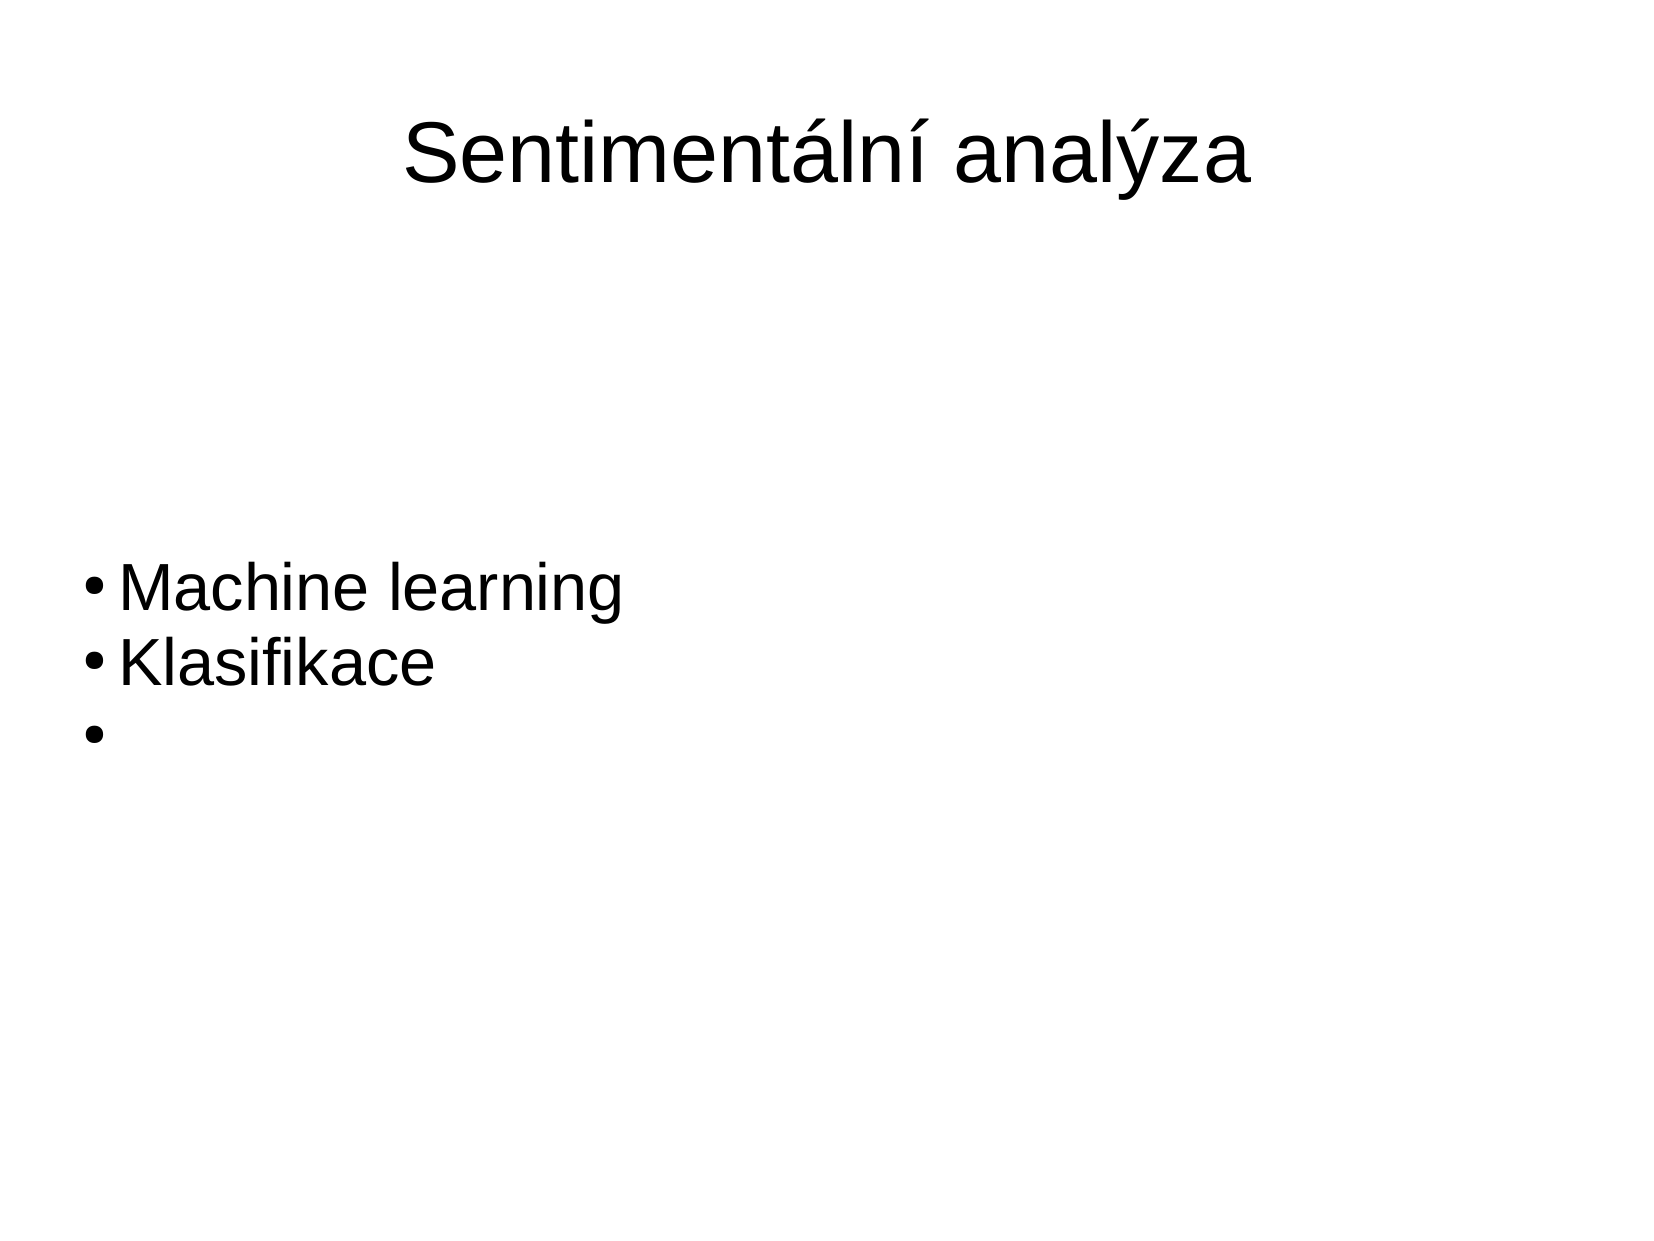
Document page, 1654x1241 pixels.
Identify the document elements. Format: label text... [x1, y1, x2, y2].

subtitle Machine learning Klasifikace [82, 290, 1571, 1109]
title Sentimentální analýza [82, 49, 1571, 257]
